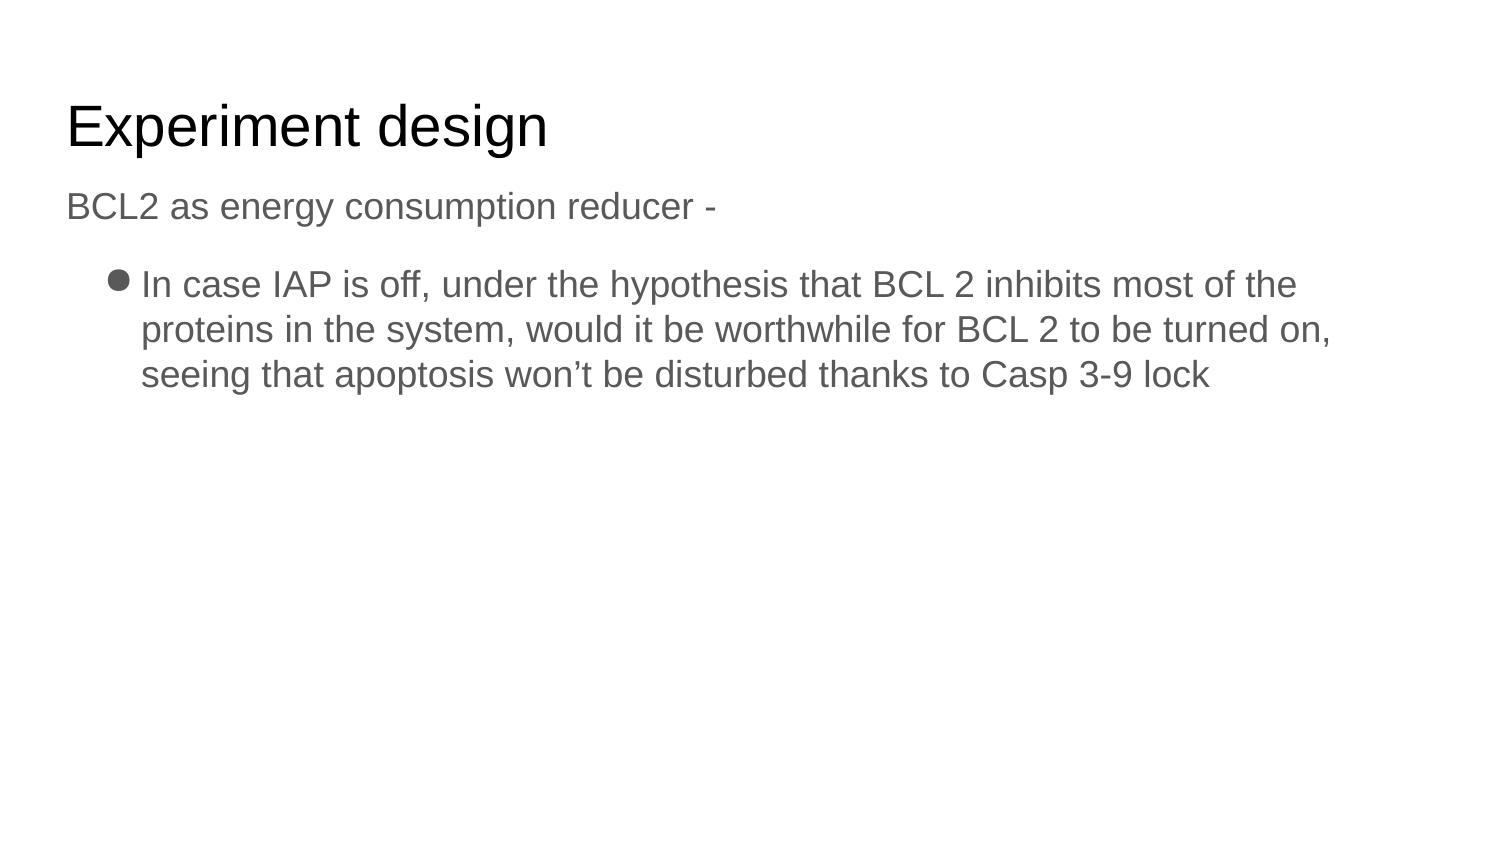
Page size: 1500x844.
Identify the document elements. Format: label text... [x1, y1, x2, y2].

title Experiment design [51, 72, 1449, 166]
list BCL2 as energy consumption reducer - In case IAP is off, under the hypothesis that BCL 2 inhibits most of the proteins in the system, would it be worthwhile for BCL 2 to be turned on, seeing that apoptosis won’t be disturbed thanks to Casp 3-9 lock [51, 166, 1449, 750]
